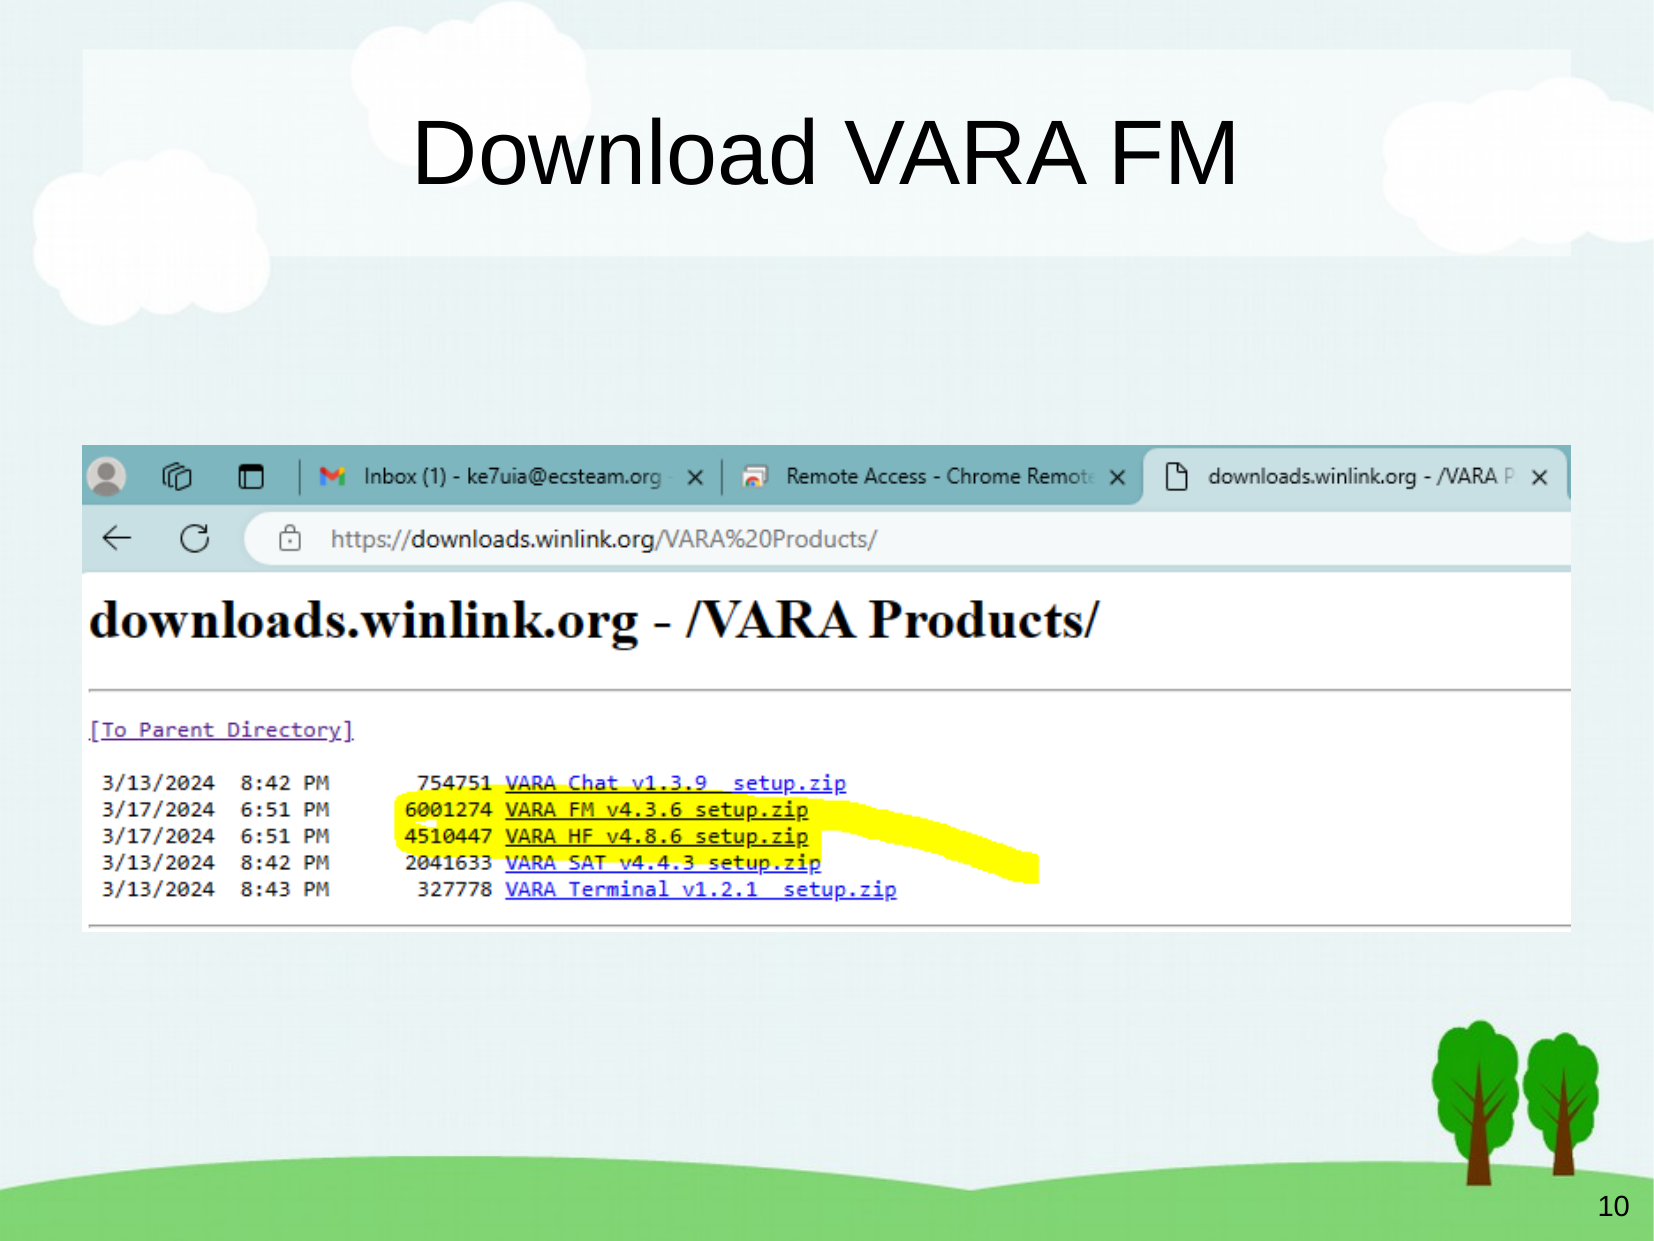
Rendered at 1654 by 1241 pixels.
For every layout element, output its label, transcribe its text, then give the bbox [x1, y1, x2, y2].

picture [0, 0, 1654, 1241]
title Download VARA FM [82, 49, 1571, 257]
